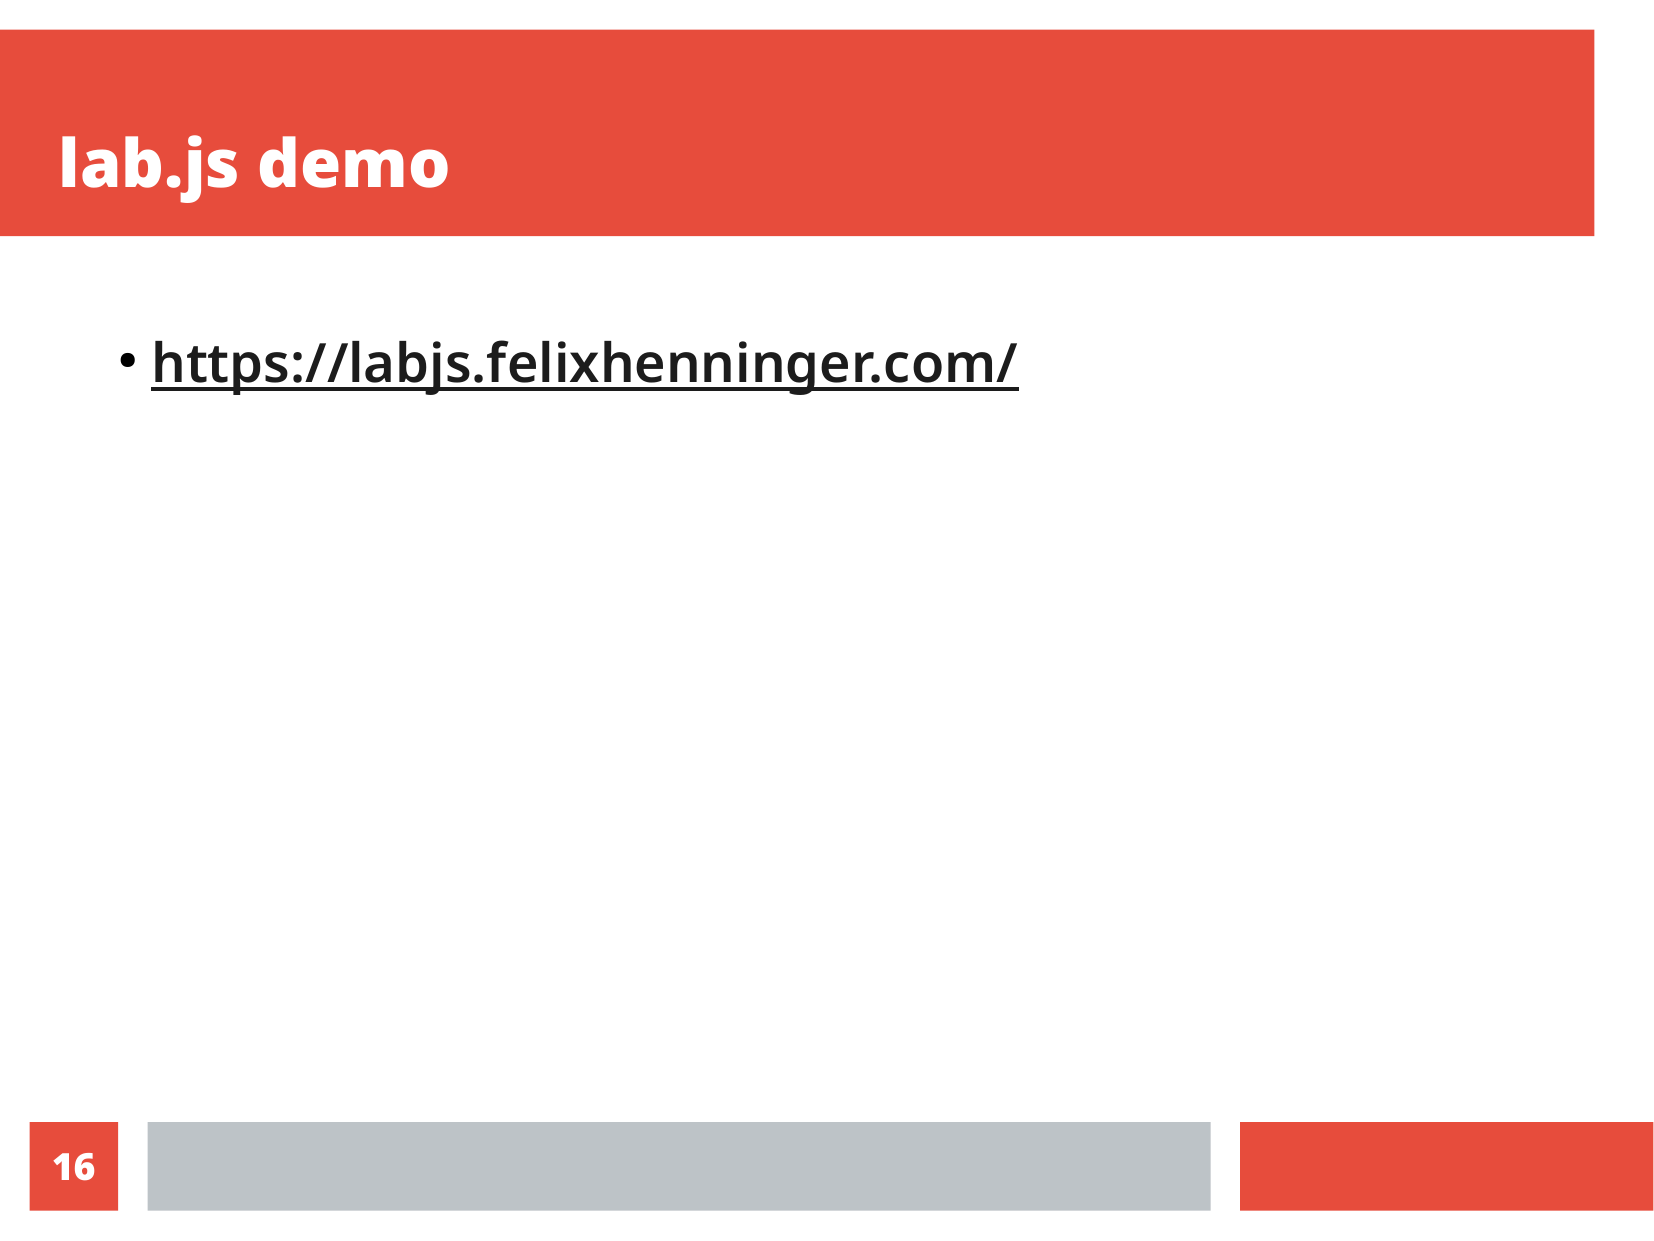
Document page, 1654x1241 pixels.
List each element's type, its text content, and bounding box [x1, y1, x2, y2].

list https://labjs.felixhenninger.com/ [59, 324, 1565, 1093]
title lab.js demo [59, 59, 1595, 207]
